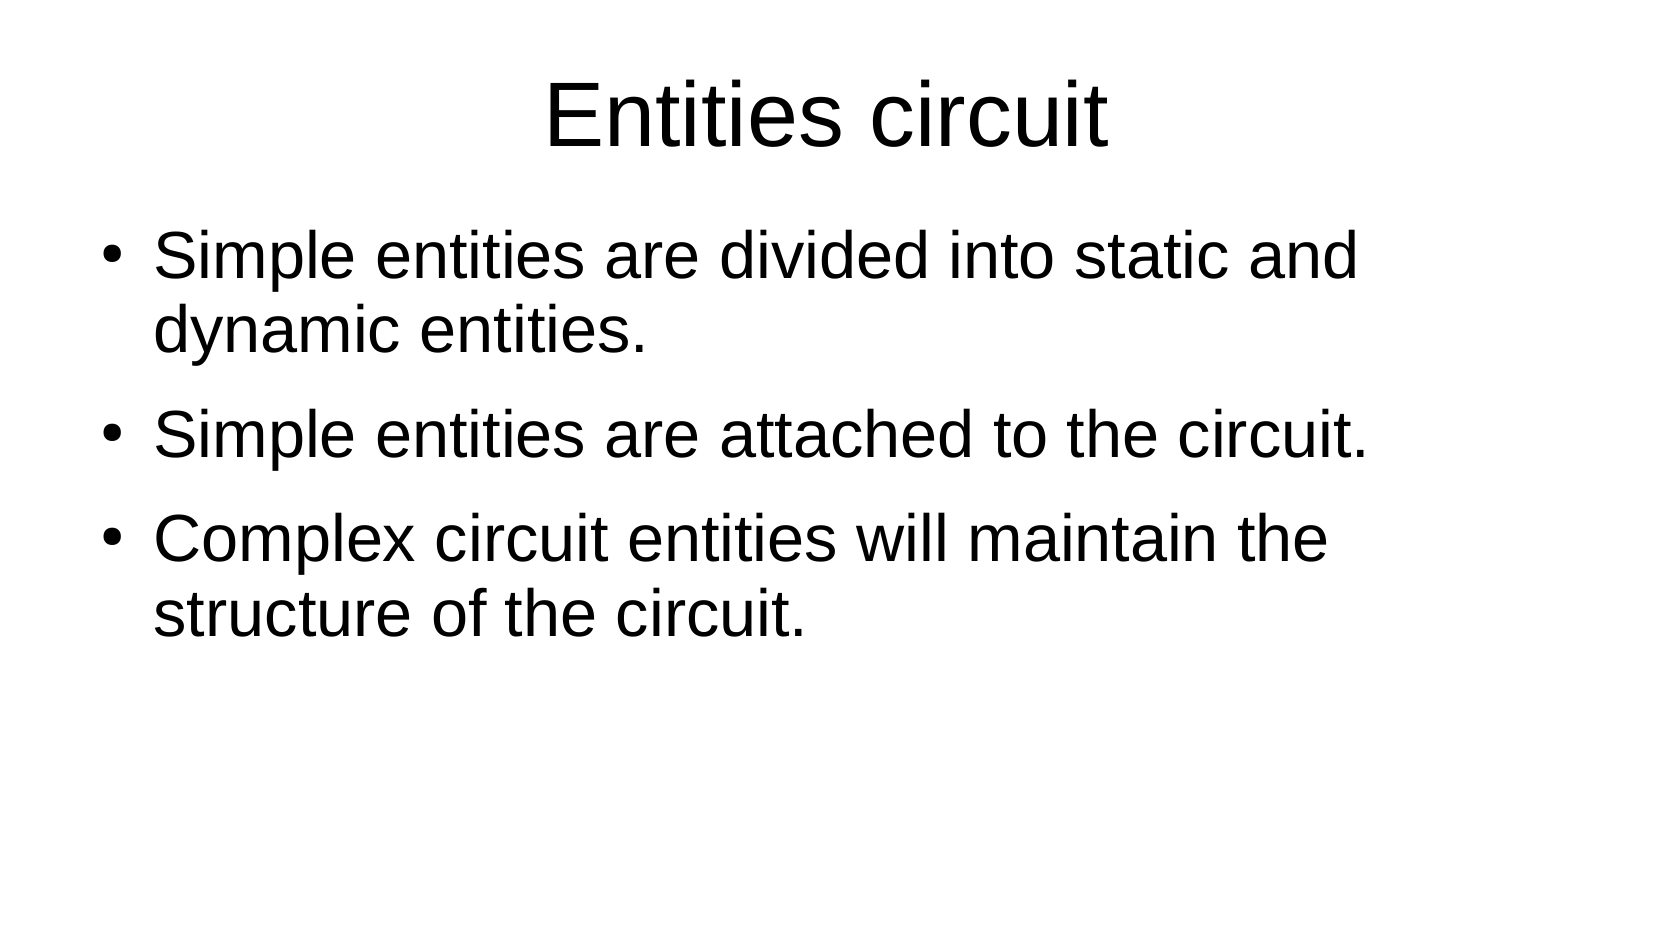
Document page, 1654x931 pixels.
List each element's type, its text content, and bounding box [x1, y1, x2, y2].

list Simple entities are divided into static and dynamic entities. Simple entities are attached to the circuit. Complex circuit entities will maintain the structure of the circuit. [82, 217, 1571, 758]
title Entities circuit [82, 37, 1571, 193]
